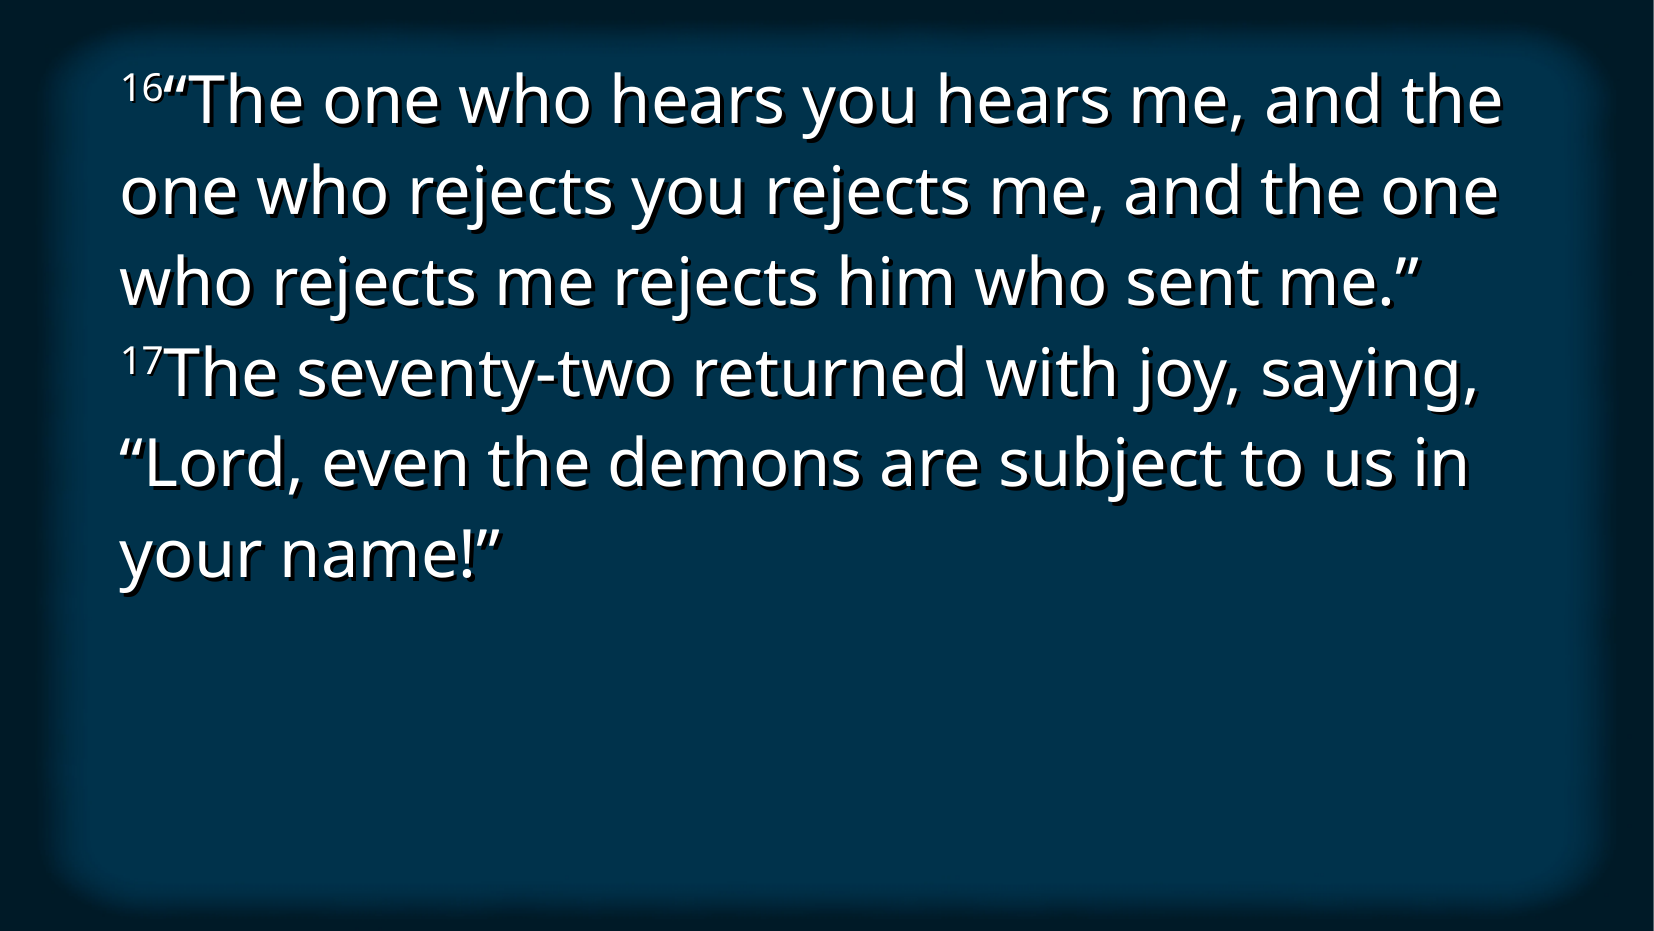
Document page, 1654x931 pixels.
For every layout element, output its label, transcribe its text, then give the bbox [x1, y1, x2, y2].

picture [0, 0, 1654, 931]
text_box 16“The one who hears you hears me, and the one who rejects you rejects me, and the one who rejects me rejects him who sent me.” 17The seventy-two returned with joy, saying, “Lord, even the demons are subject to us in your name!” [105, 45, 1576, 593]
